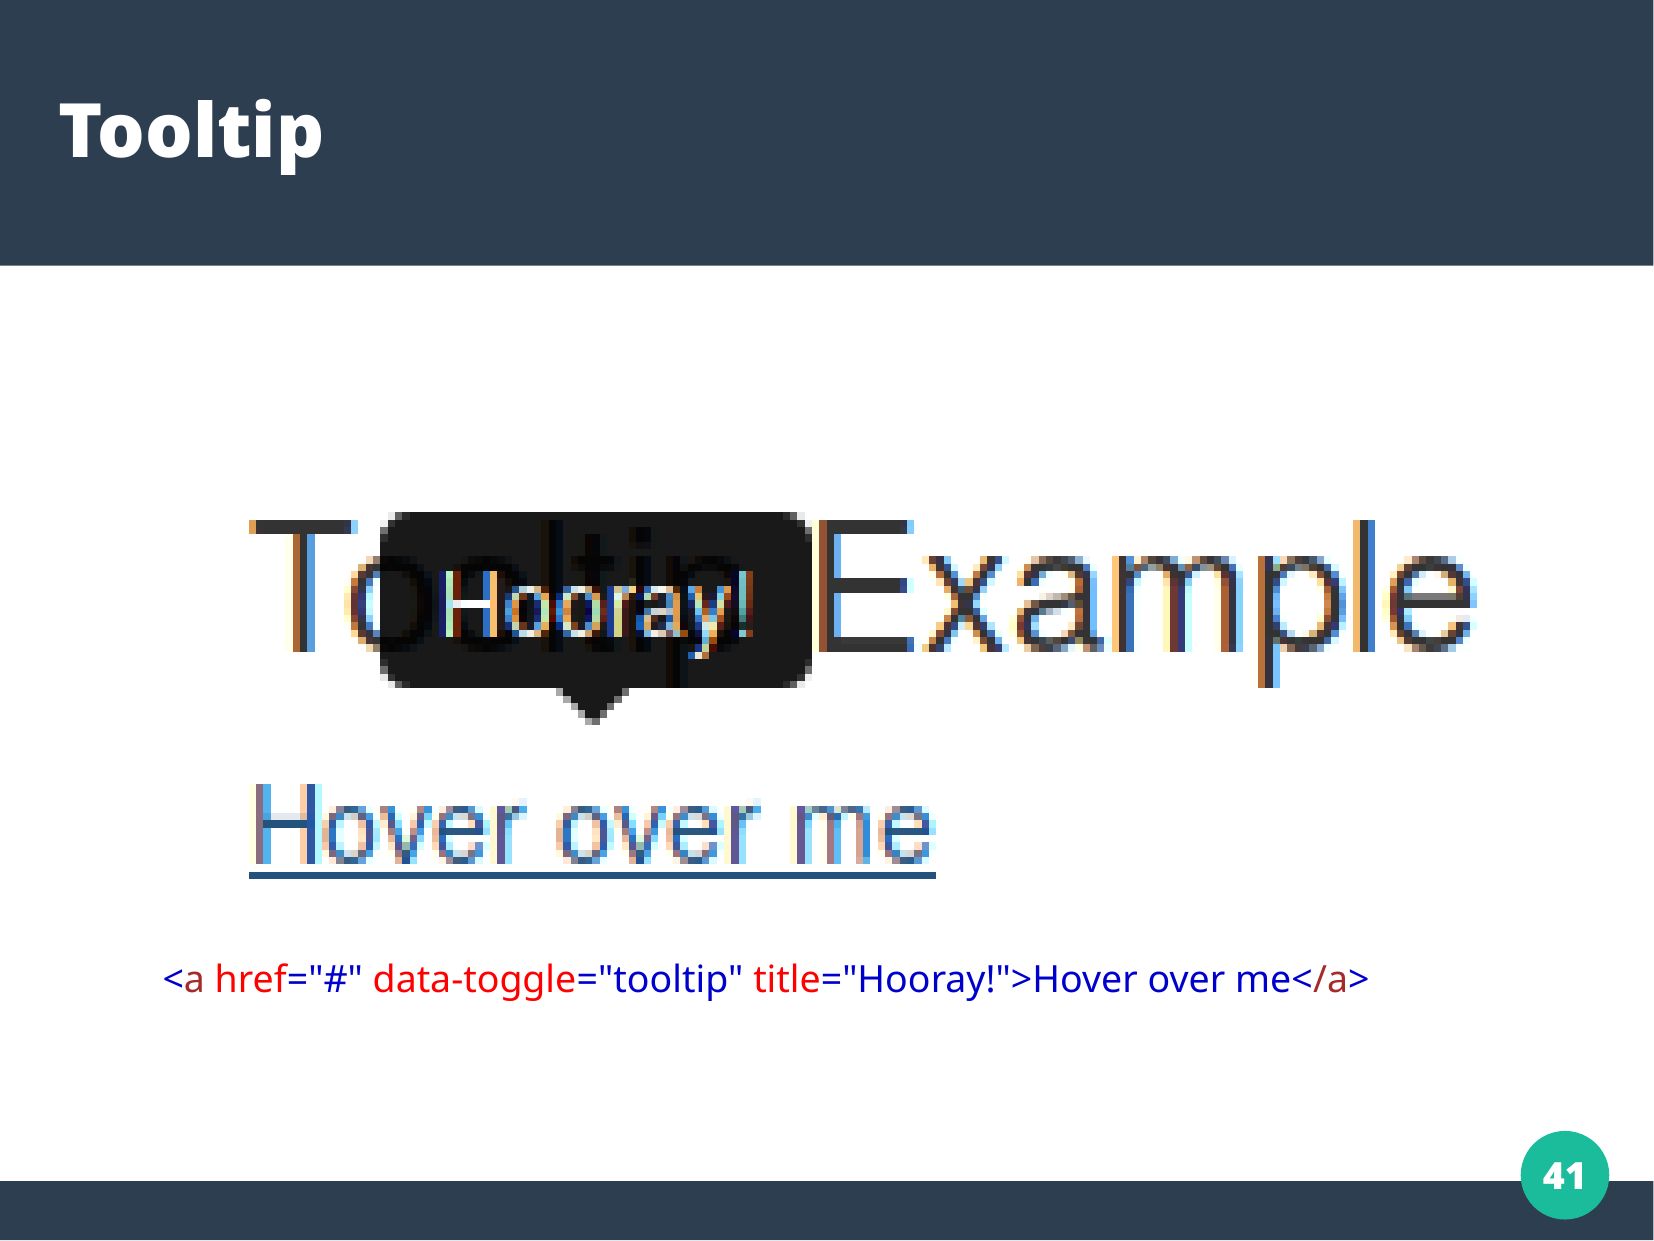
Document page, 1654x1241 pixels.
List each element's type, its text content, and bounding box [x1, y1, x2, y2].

picture [59, 381, 1595, 916]
title Tooltip [59, 49, 1595, 207]
text_box <a href="#" data-toggle="tooltip" title="Hooray!">Hover over me</a> [147, 944, 1447, 1047]
